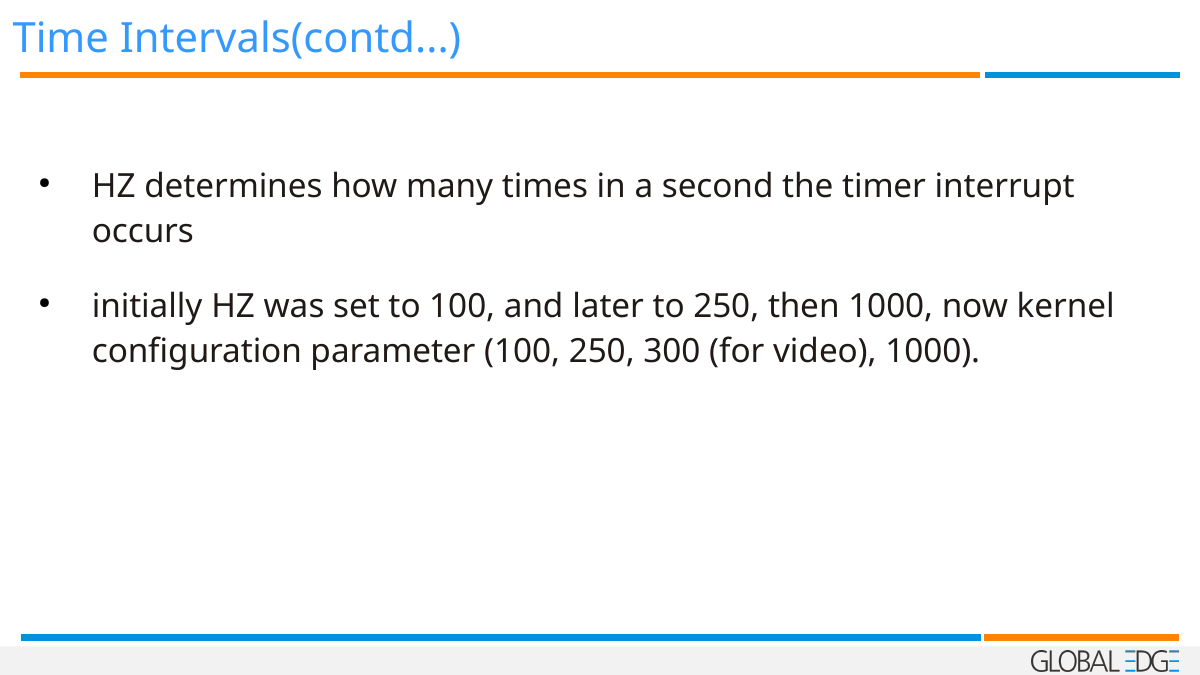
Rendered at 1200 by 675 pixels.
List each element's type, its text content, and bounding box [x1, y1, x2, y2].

list HZ determines how many times in a second the timer interrupt occurs initially HZ was set to 100, and later to 250, then 1000, now kernel configuration parameter (100, 250, 300 (for video), 1000). [21, 86, 1170, 627]
title Time Intervals(contd...) [12, 9, 1088, 63]
picture [1031, 650, 1179, 672]
